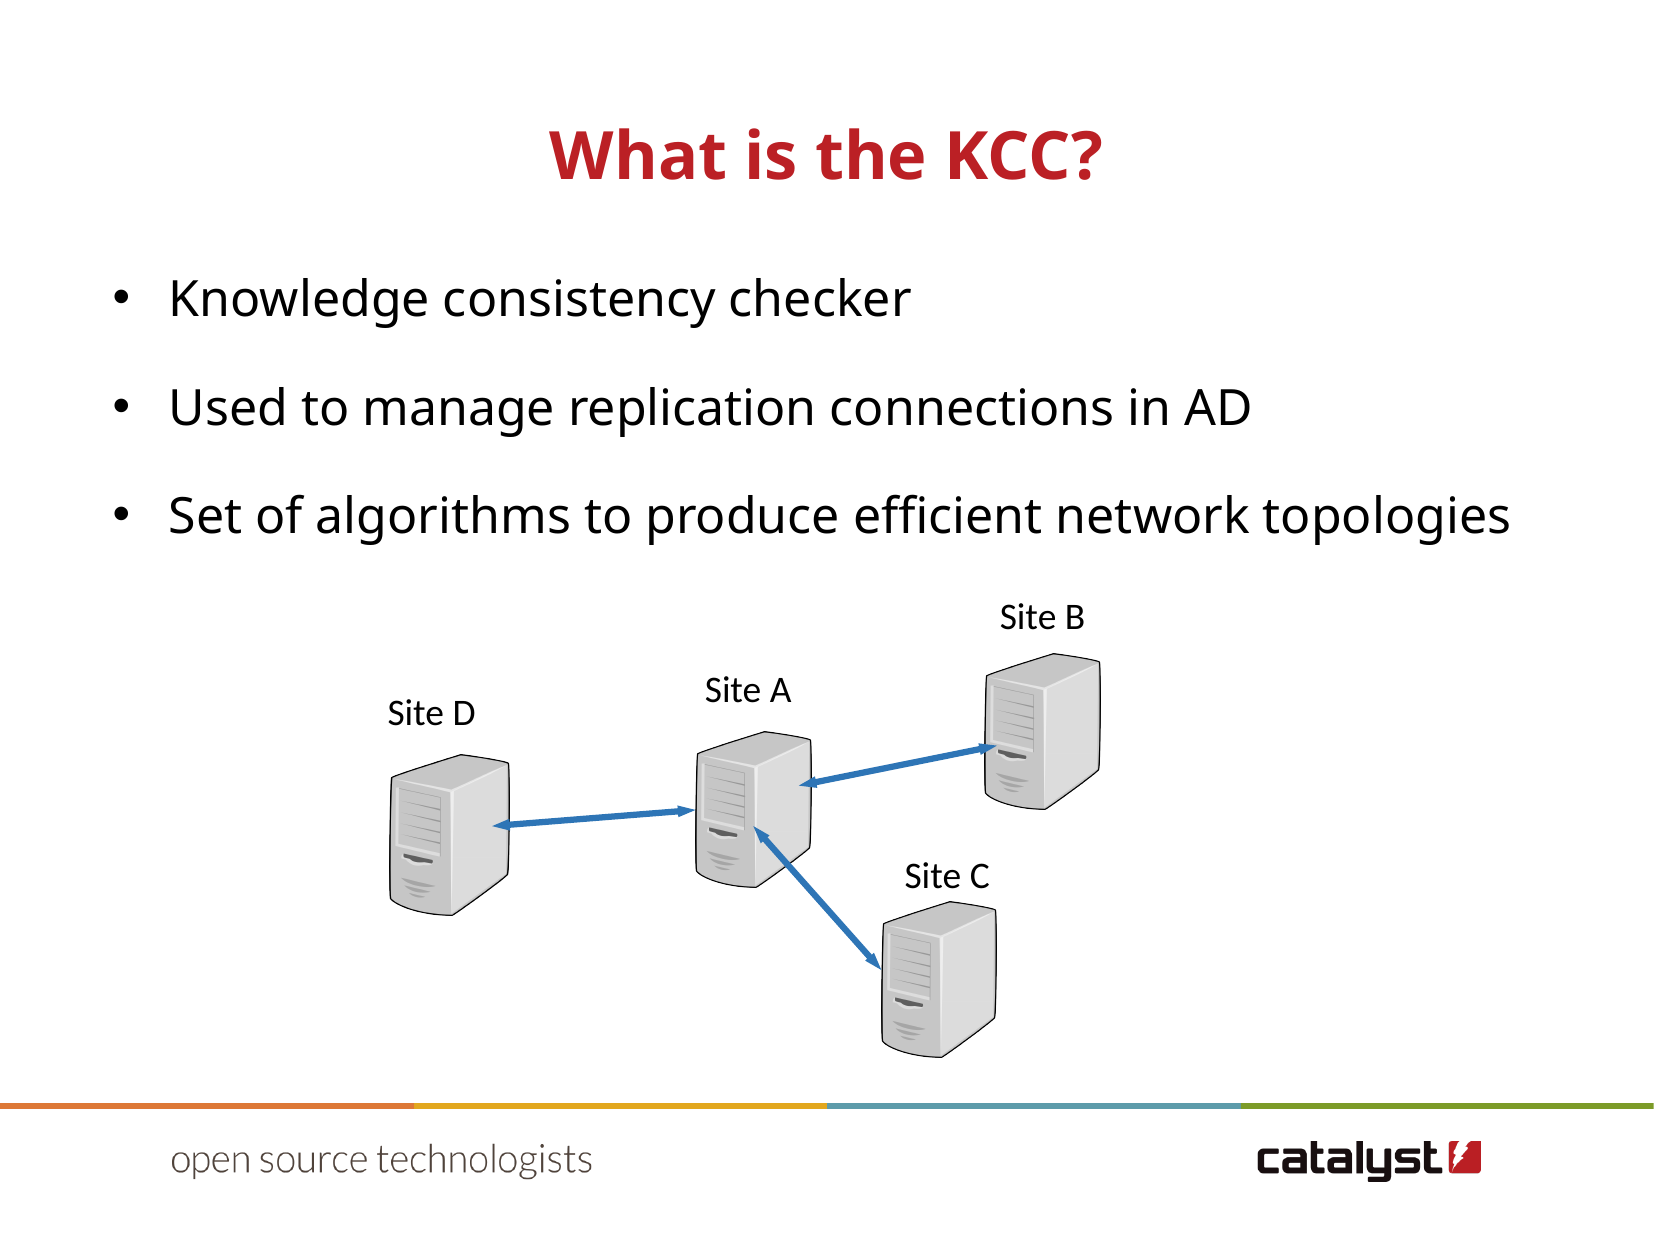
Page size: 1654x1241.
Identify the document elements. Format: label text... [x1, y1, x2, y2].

text_box Site C [889, 843, 1007, 905]
text_box Site A [689, 657, 808, 719]
picture [389, 754, 510, 916]
text_box Site D [372, 680, 492, 741]
list Knowledge consistency checker Used to manage replication connections in AD Set of algorithms to produce efficient network topologies [112, 236, 1535, 956]
picture [881, 901, 997, 1058]
picture [695, 731, 812, 888]
picture [984, 653, 1101, 810]
text_box Site B [984, 584, 1102, 646]
title What is the KCC? [82, 49, 1571, 257]
